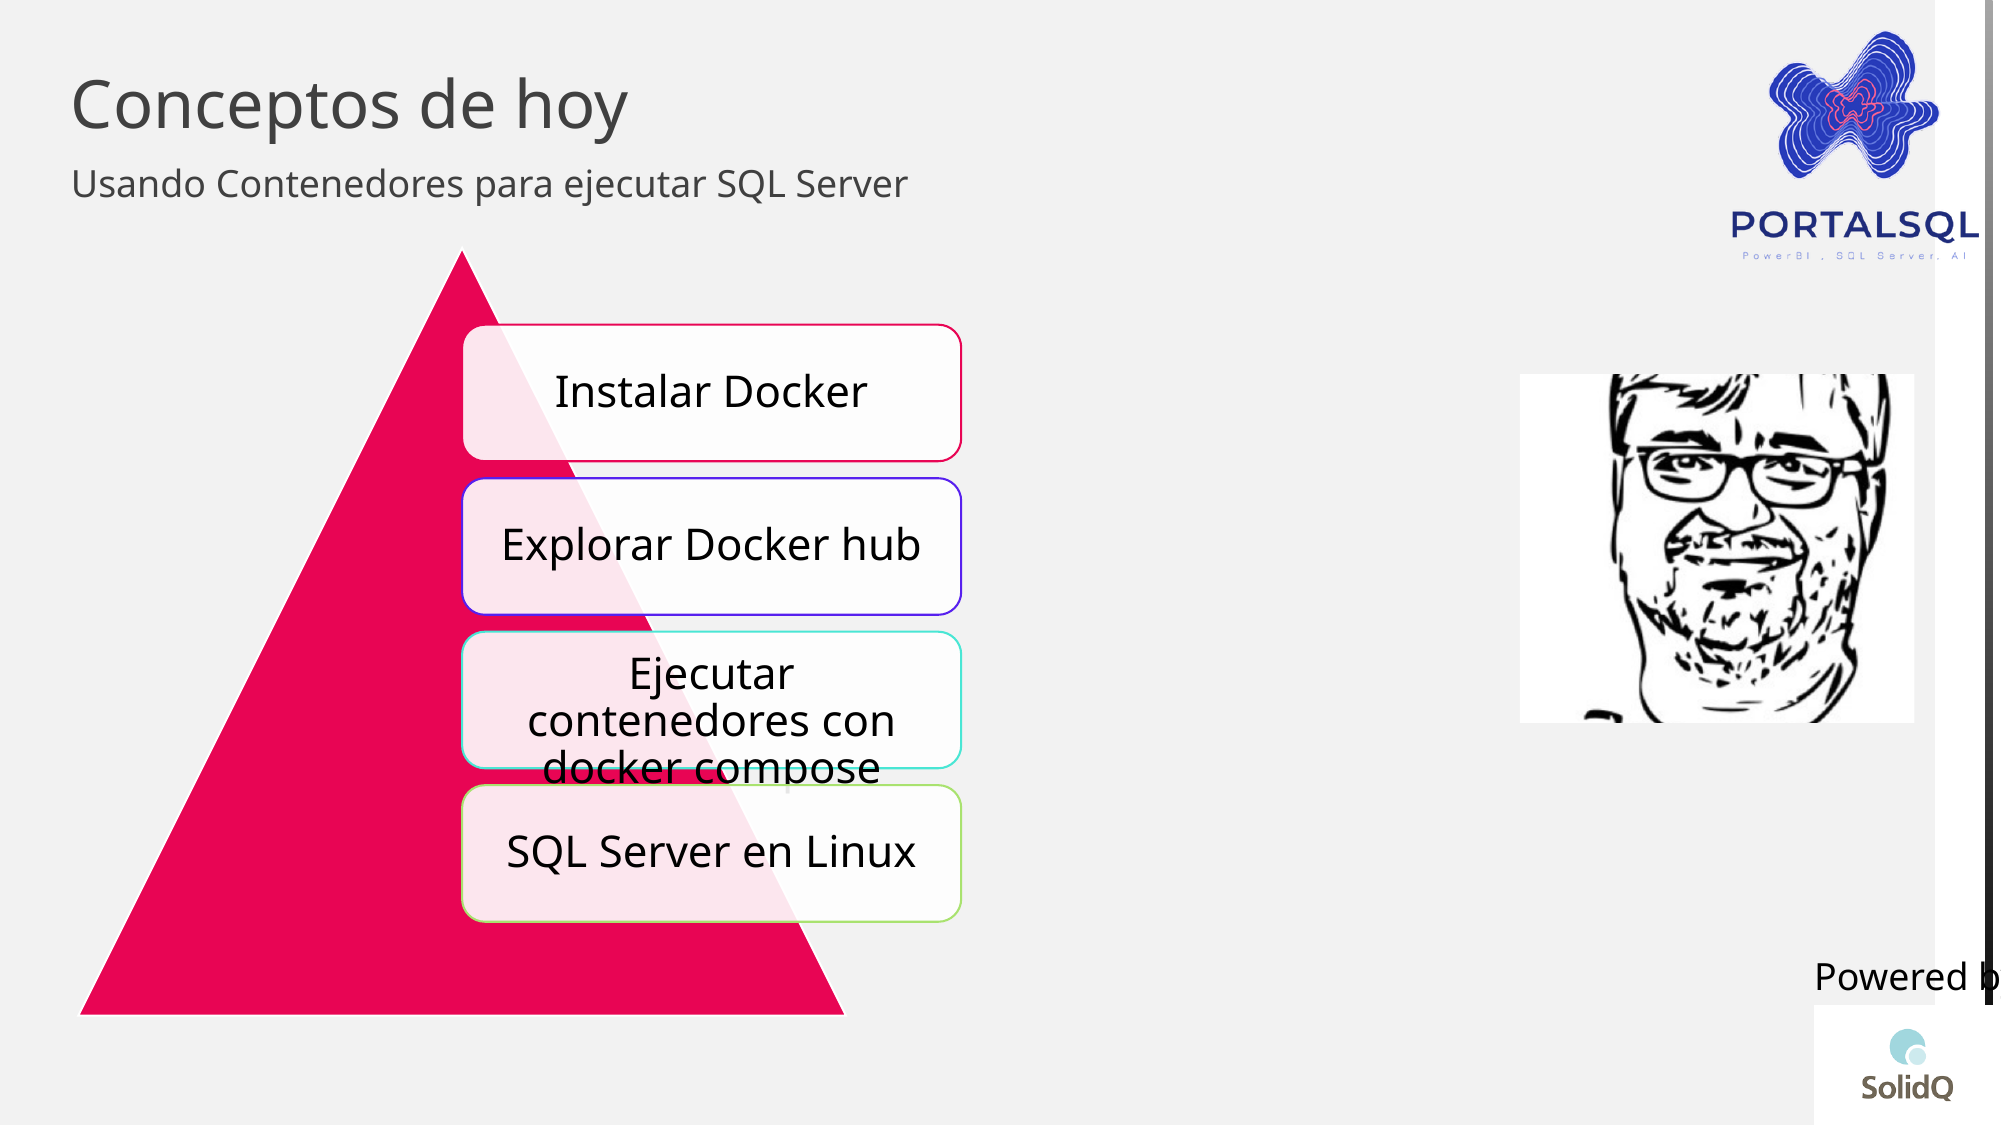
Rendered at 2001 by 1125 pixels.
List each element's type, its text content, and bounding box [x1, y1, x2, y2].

text_box Ejecutar contenedores con docker compose [462, 631, 962, 769]
picture [1519, 374, 1915, 723]
text_box [78, 247, 847, 1016]
text_box [574, 769, 588, 780]
text_box Instalar Docker [462, 324, 962, 462]
text_box SQL Server en Linux [462, 785, 962, 922]
text_box [547, 769, 560, 780]
text_box Explorar Docker hub [462, 478, 962, 615]
list Usando Contenedores para ejecutar SQL Server [70, 165, 969, 225]
text_box [720, 769, 729, 780]
title Conceptos de hoy [70, 70, 969, 142]
